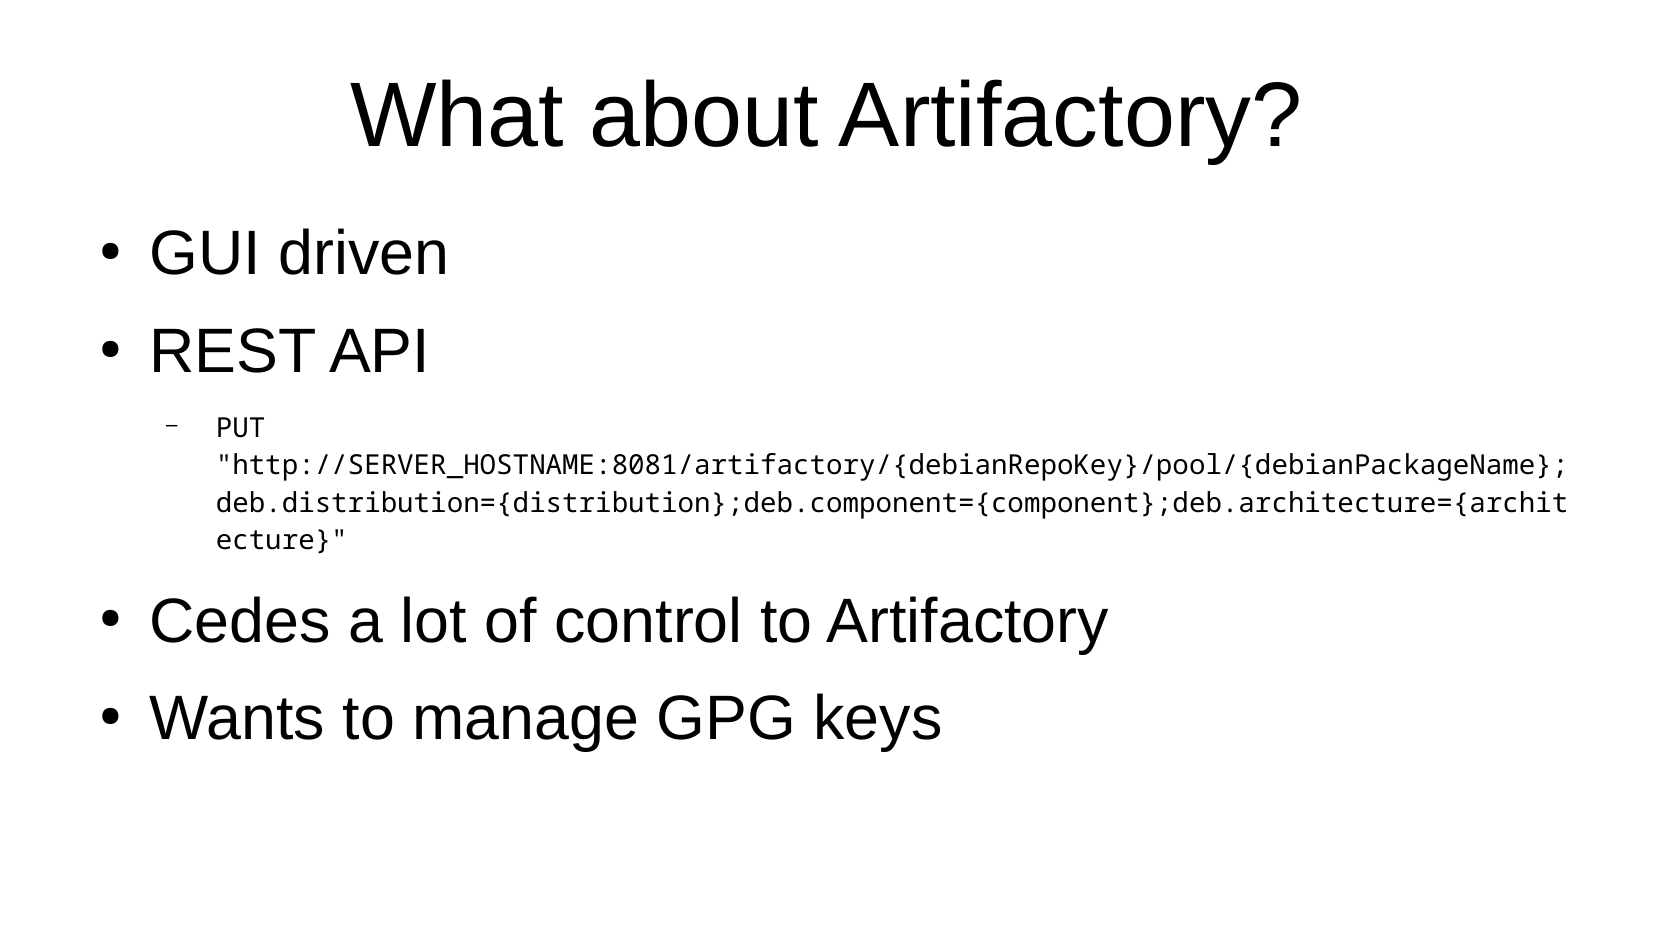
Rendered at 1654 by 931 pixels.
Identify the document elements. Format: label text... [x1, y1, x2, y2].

list GUI driven REST API PUT "http://SERVER_HOSTNAME:8081/artifactory/{debianRepoKey}/pool/{debianPackageName};deb.distribution={distribution};deb.component={component};deb.architecture={architecture}" Cedes a lot of control to Artifactory Wants to manage GPG keys [82, 217, 1571, 758]
title What about Artifactory? [82, 37, 1571, 193]
